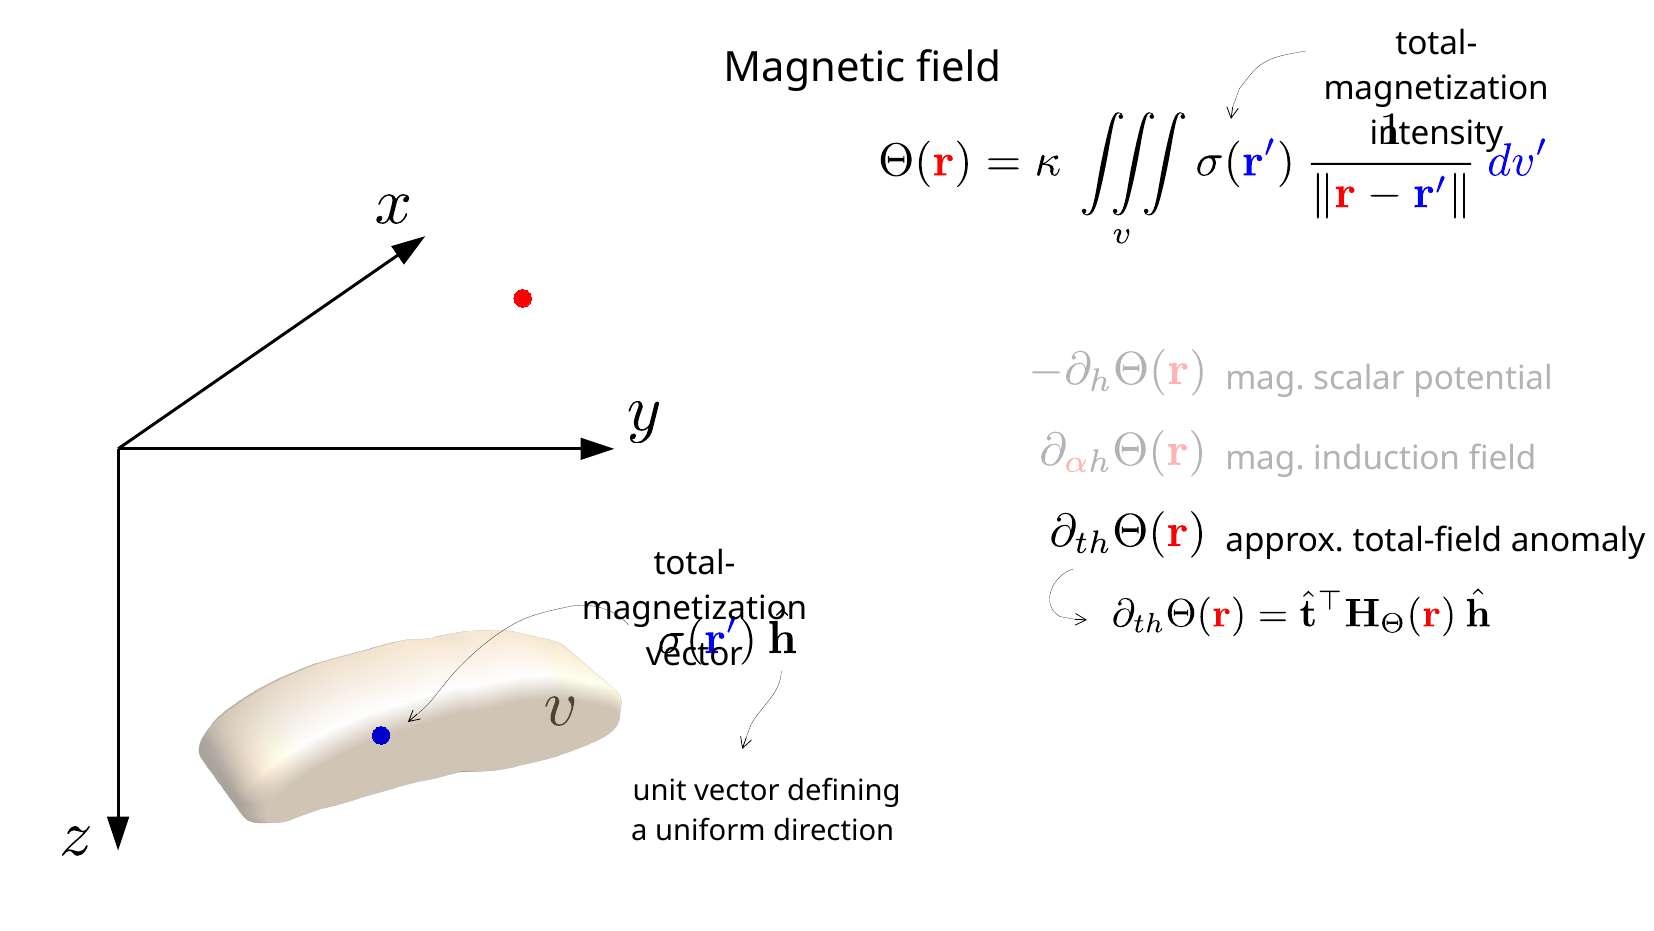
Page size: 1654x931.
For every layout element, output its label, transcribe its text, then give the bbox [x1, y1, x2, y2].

text_box unit vector defining a uniform direction [616, 761, 928, 869]
picture [1047, 509, 1209, 560]
text_box [372, 726, 390, 745]
picture [878, 112, 1547, 244]
text_box [513, 289, 532, 308]
picture [1110, 586, 1493, 638]
text_box [1015, 330, 1583, 485]
text_box total-magnetization intensity [1308, 11, 1642, 107]
text_box Magnetic field [708, 29, 1005, 91]
picture [59, 826, 93, 856]
text_box approx. total-field anomaly [1210, 508, 1639, 561]
picture [374, 194, 413, 224]
picture [626, 401, 662, 443]
text_box total-magnetization vector [567, 531, 900, 625]
picture [655, 625, 799, 667]
